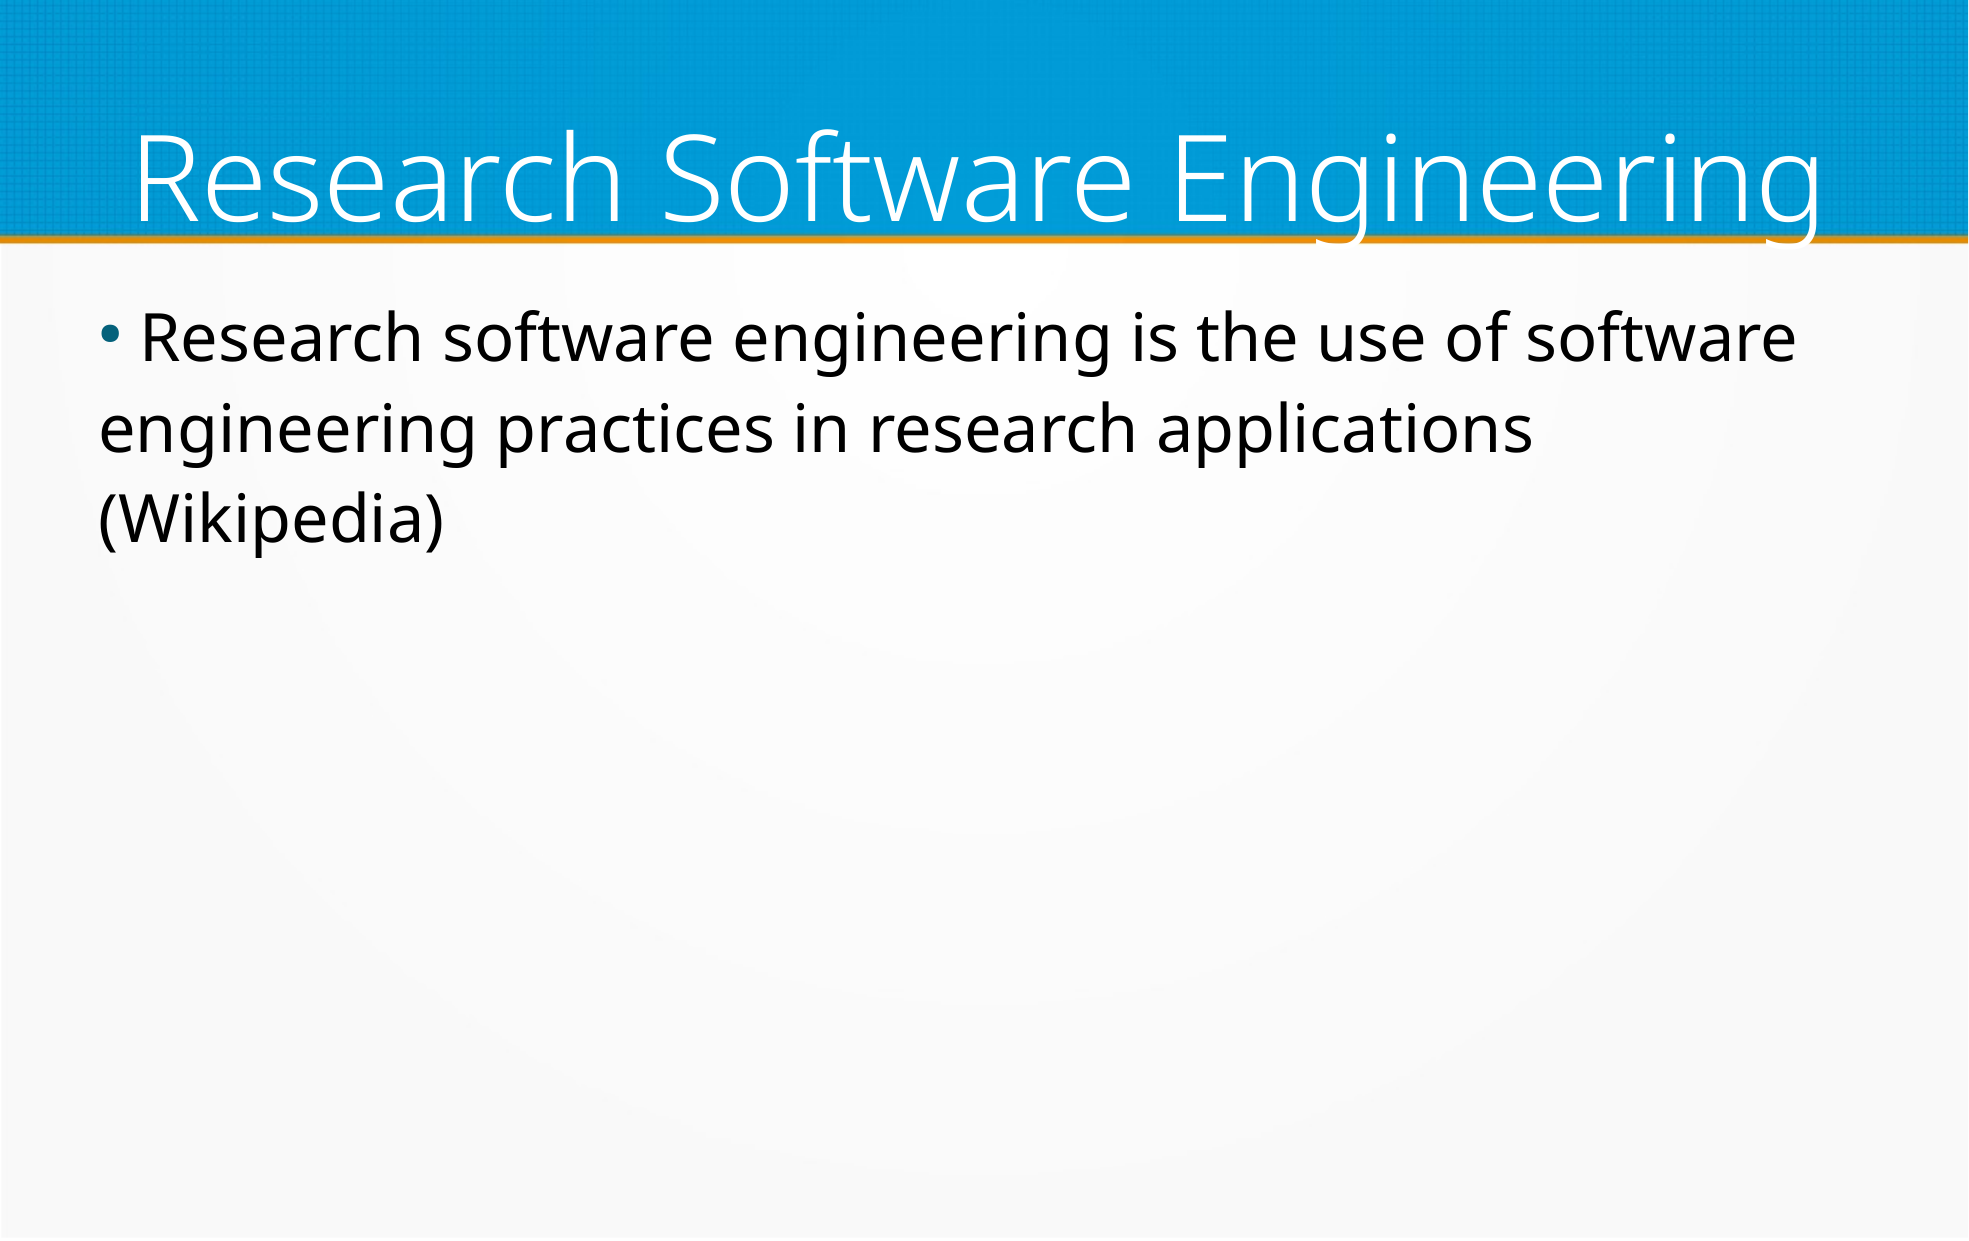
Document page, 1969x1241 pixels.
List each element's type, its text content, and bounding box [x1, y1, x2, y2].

title Research Software Engineering [98, 49, 1870, 257]
list Research software engineering is the use of software engineering practices in research applications (Wikipedia) [98, 290, 1870, 1156]
picture [0, 233, 1969, 1241]
